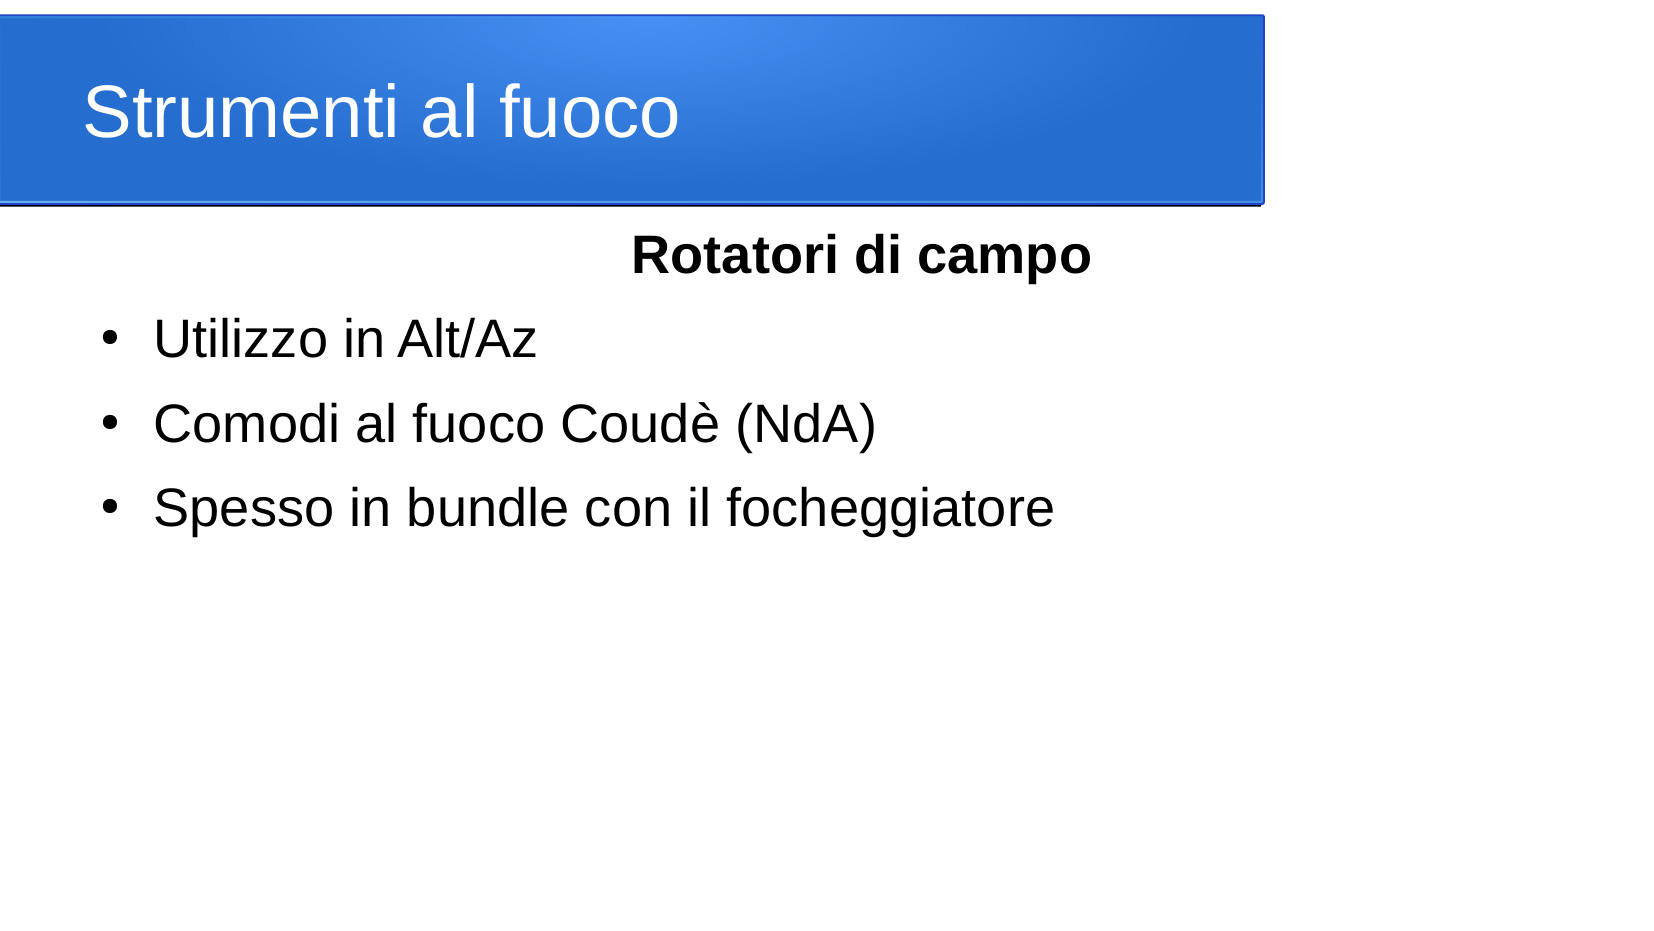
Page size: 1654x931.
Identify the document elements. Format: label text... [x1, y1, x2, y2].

list Rotatori di campo Utilizzo in Alt/Az Comodi al fuoco Coudè (NdA) Spesso in bundle con il focheggiatore [82, 224, 1571, 764]
title Strumenti al fuoco [82, 35, 1235, 189]
